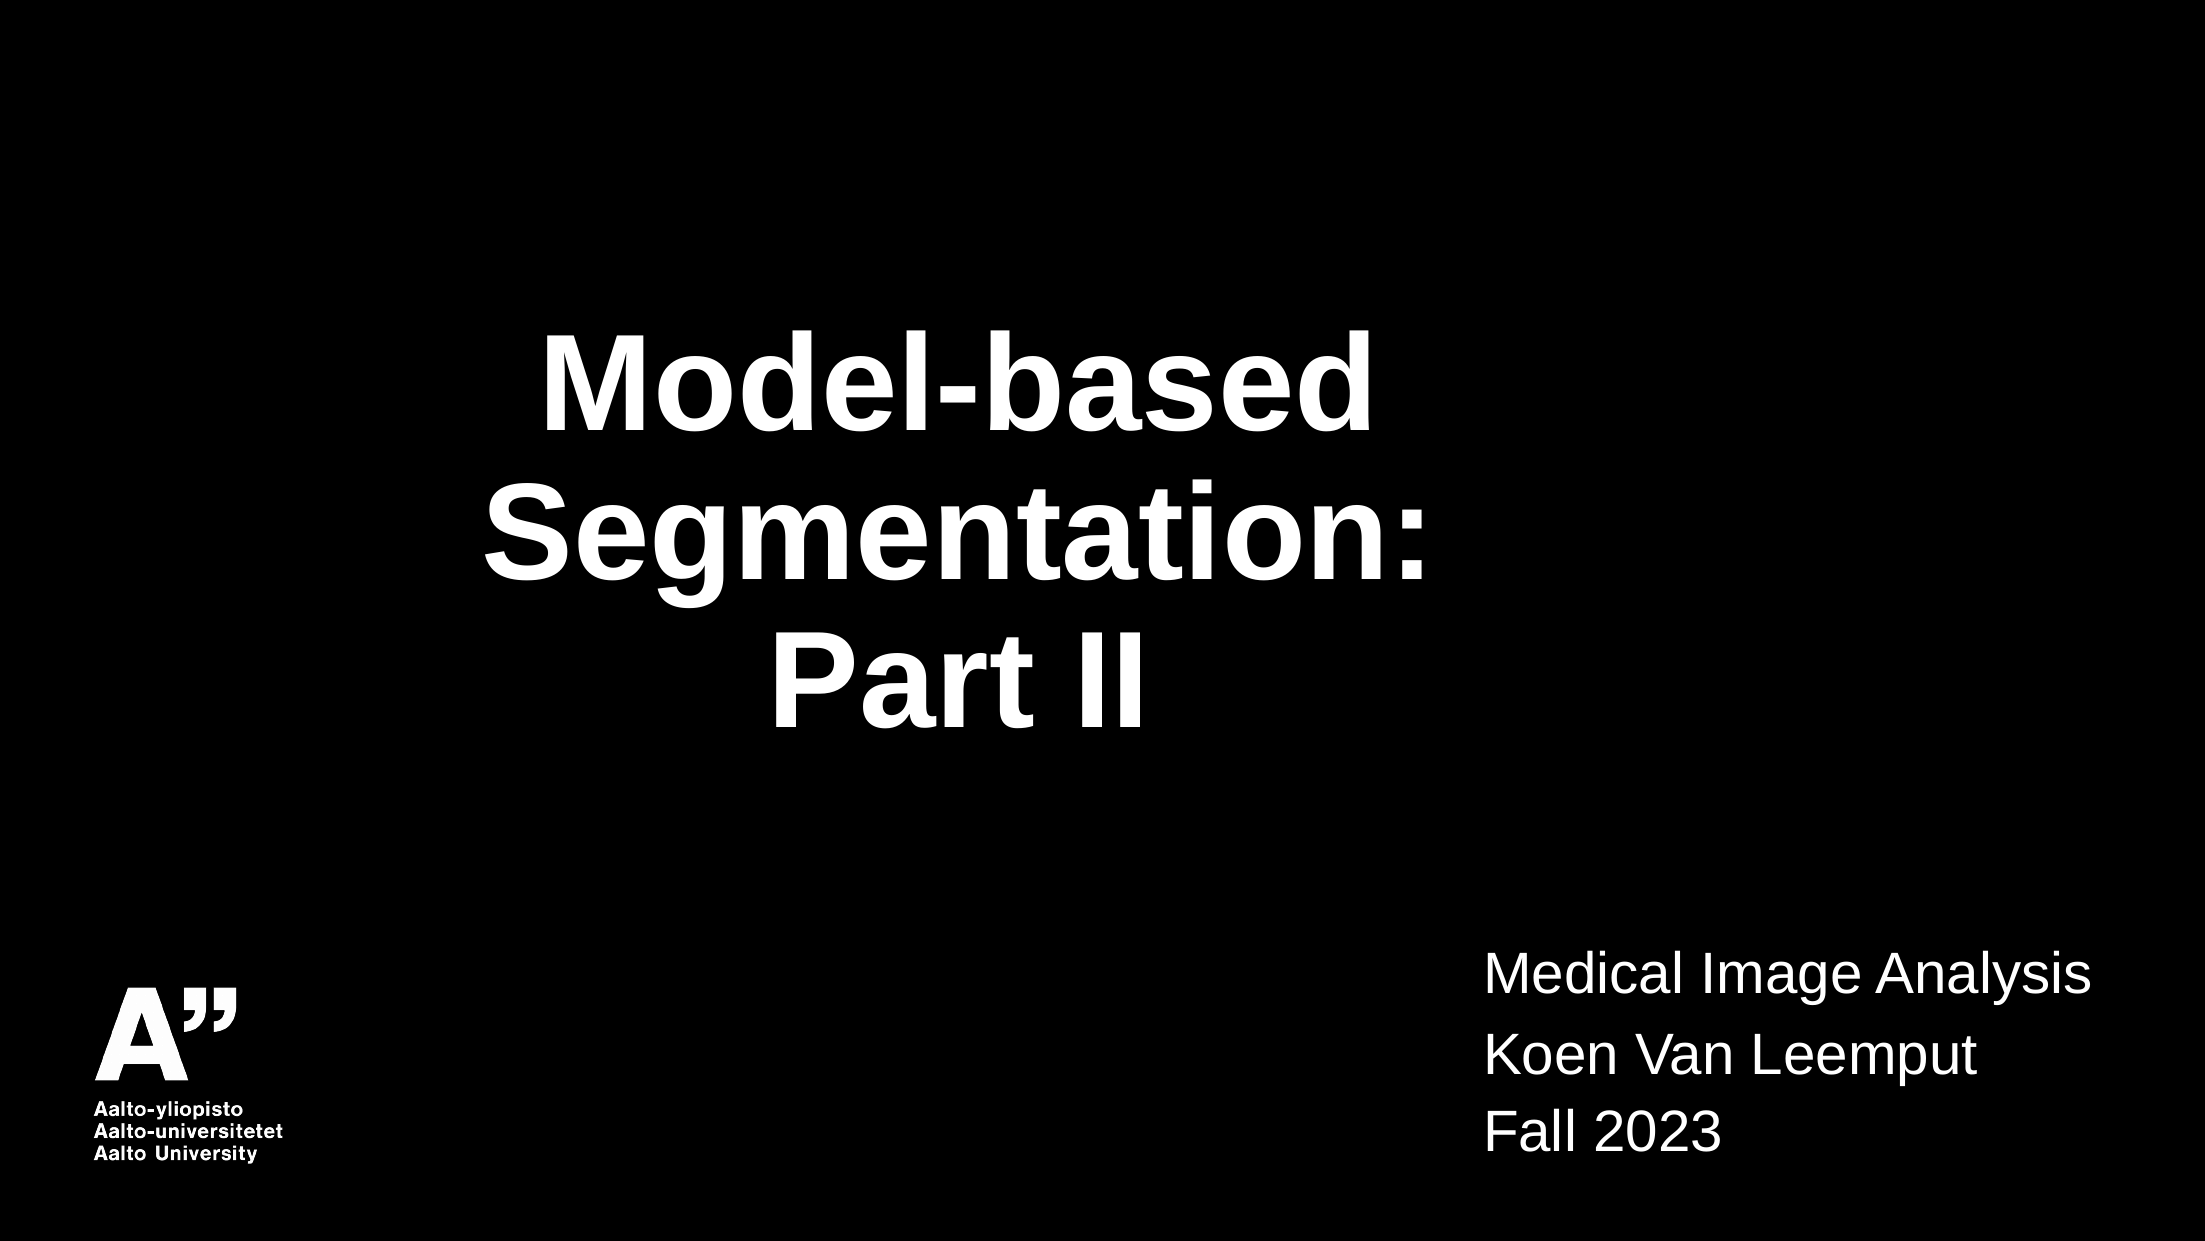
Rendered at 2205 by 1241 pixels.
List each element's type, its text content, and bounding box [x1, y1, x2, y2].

list Medical Image Analysis [1468, 935, 2205, 984]
list Model-based Segmentation: Part II [307, 655, 1611, 765]
list Fall 2023 [1468, 1094, 2205, 1143]
list Koen Van Leemput [1468, 1016, 2205, 1065]
picture [0, 894, 376, 1241]
